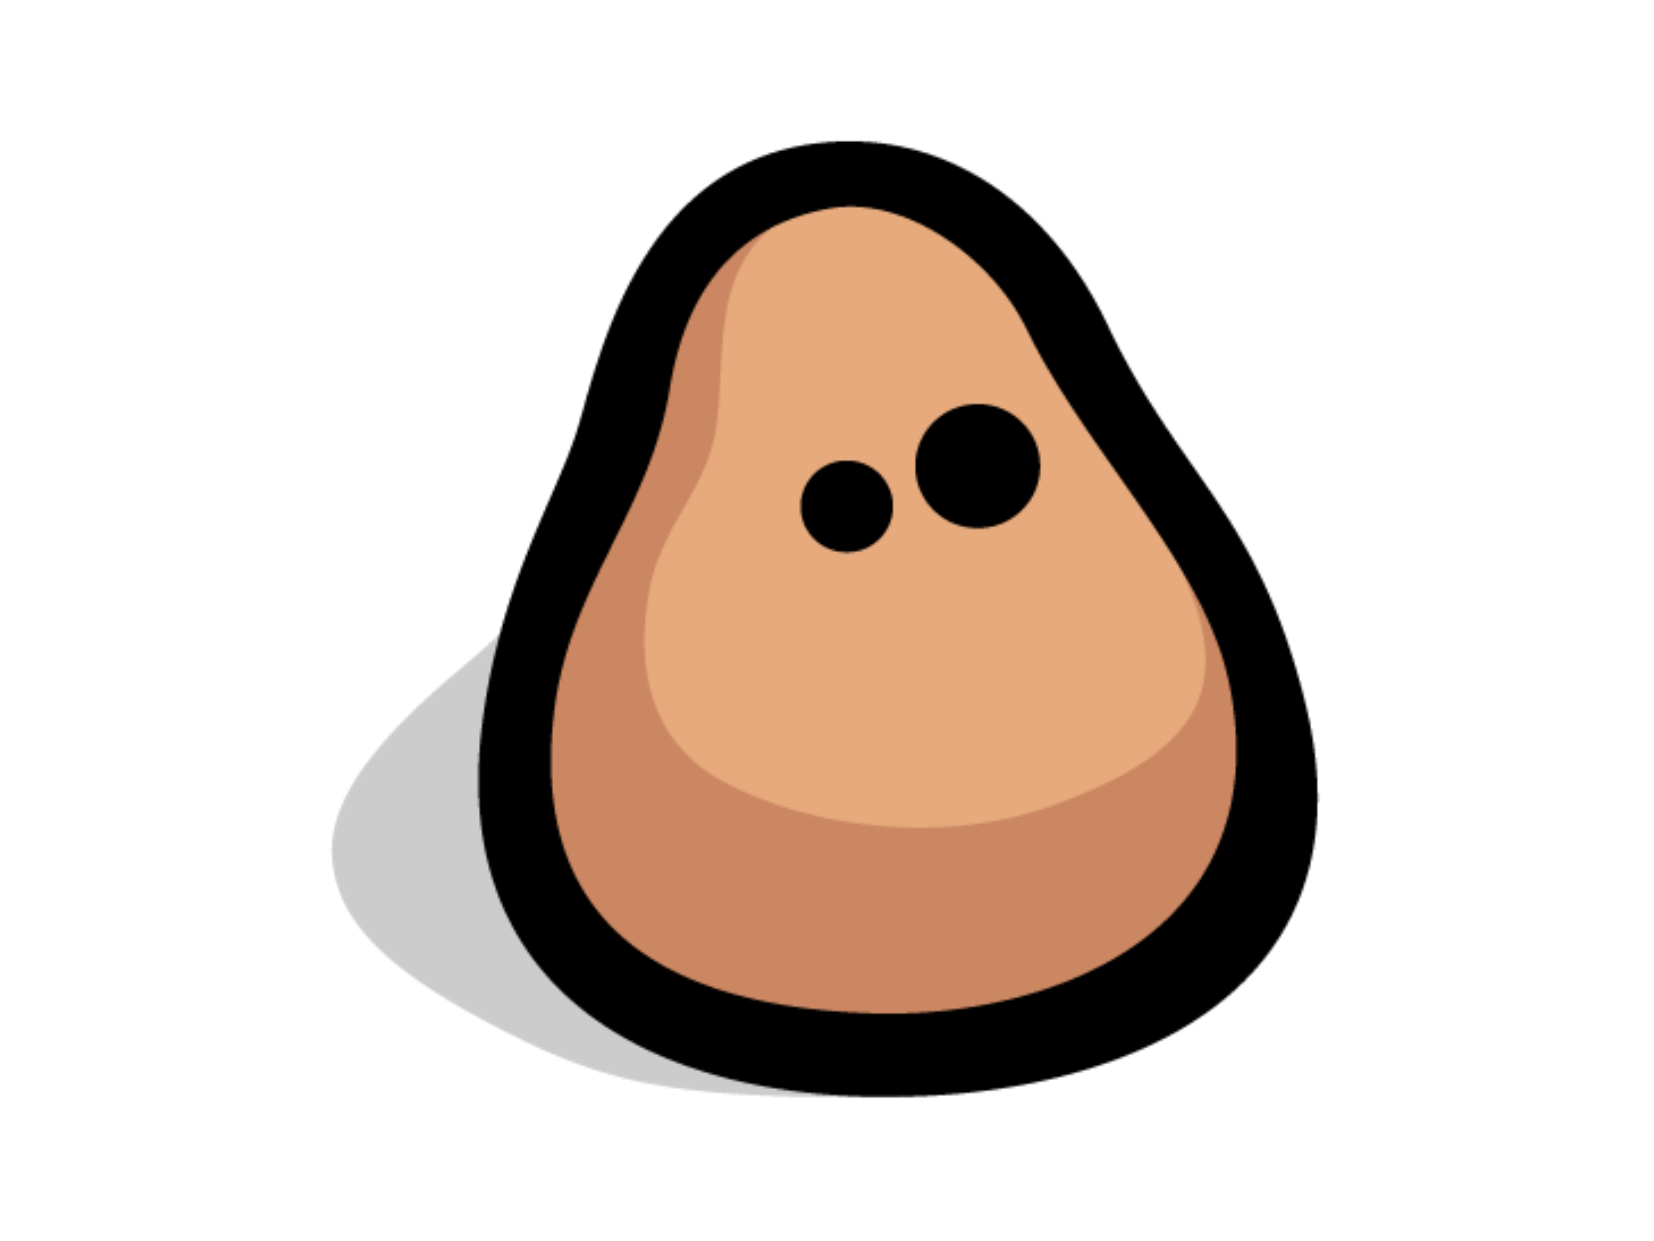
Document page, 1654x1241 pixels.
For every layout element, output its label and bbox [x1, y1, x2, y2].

picture [301, 108, 1352, 1132]
